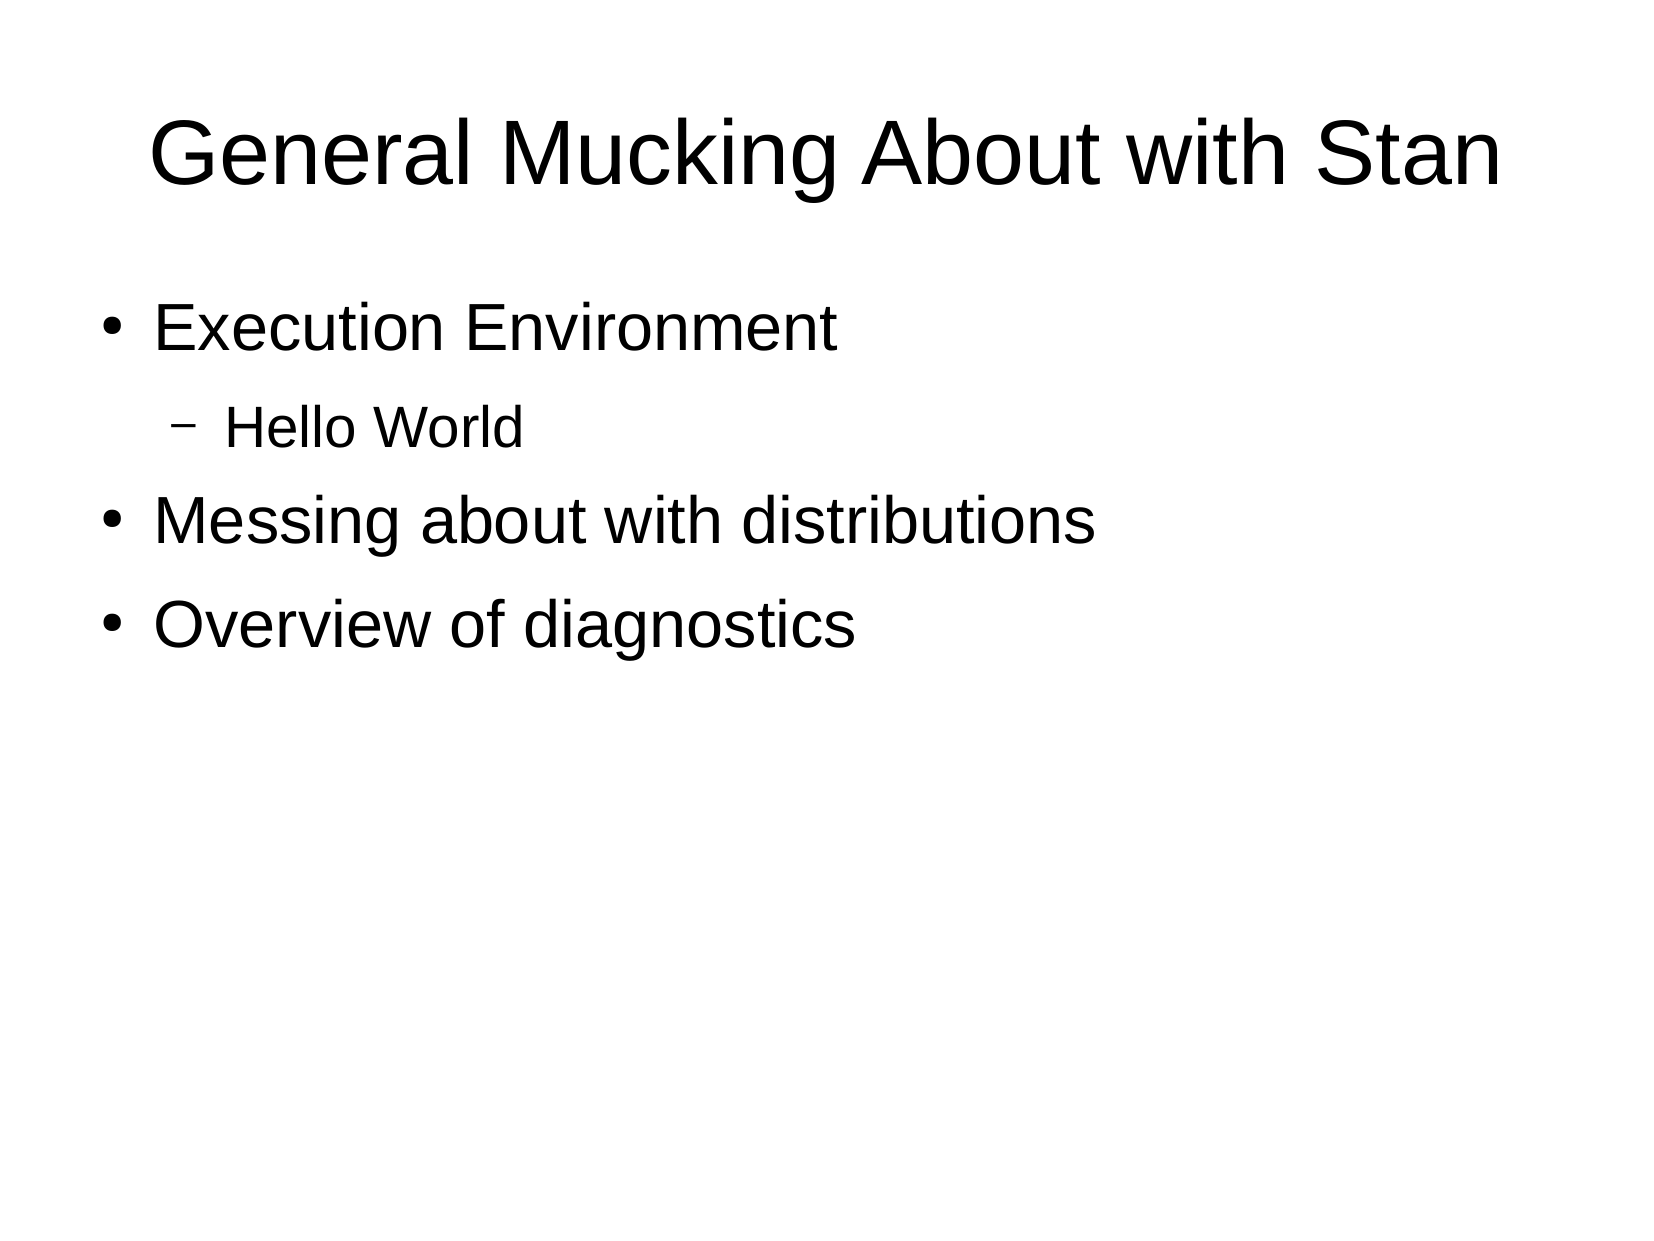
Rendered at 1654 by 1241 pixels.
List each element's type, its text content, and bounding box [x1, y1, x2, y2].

title General Mucking About with Stan [82, 49, 1571, 257]
list Execution Environment Hello World Messing about with distributions Overview of diagnostics [82, 290, 1571, 1109]
